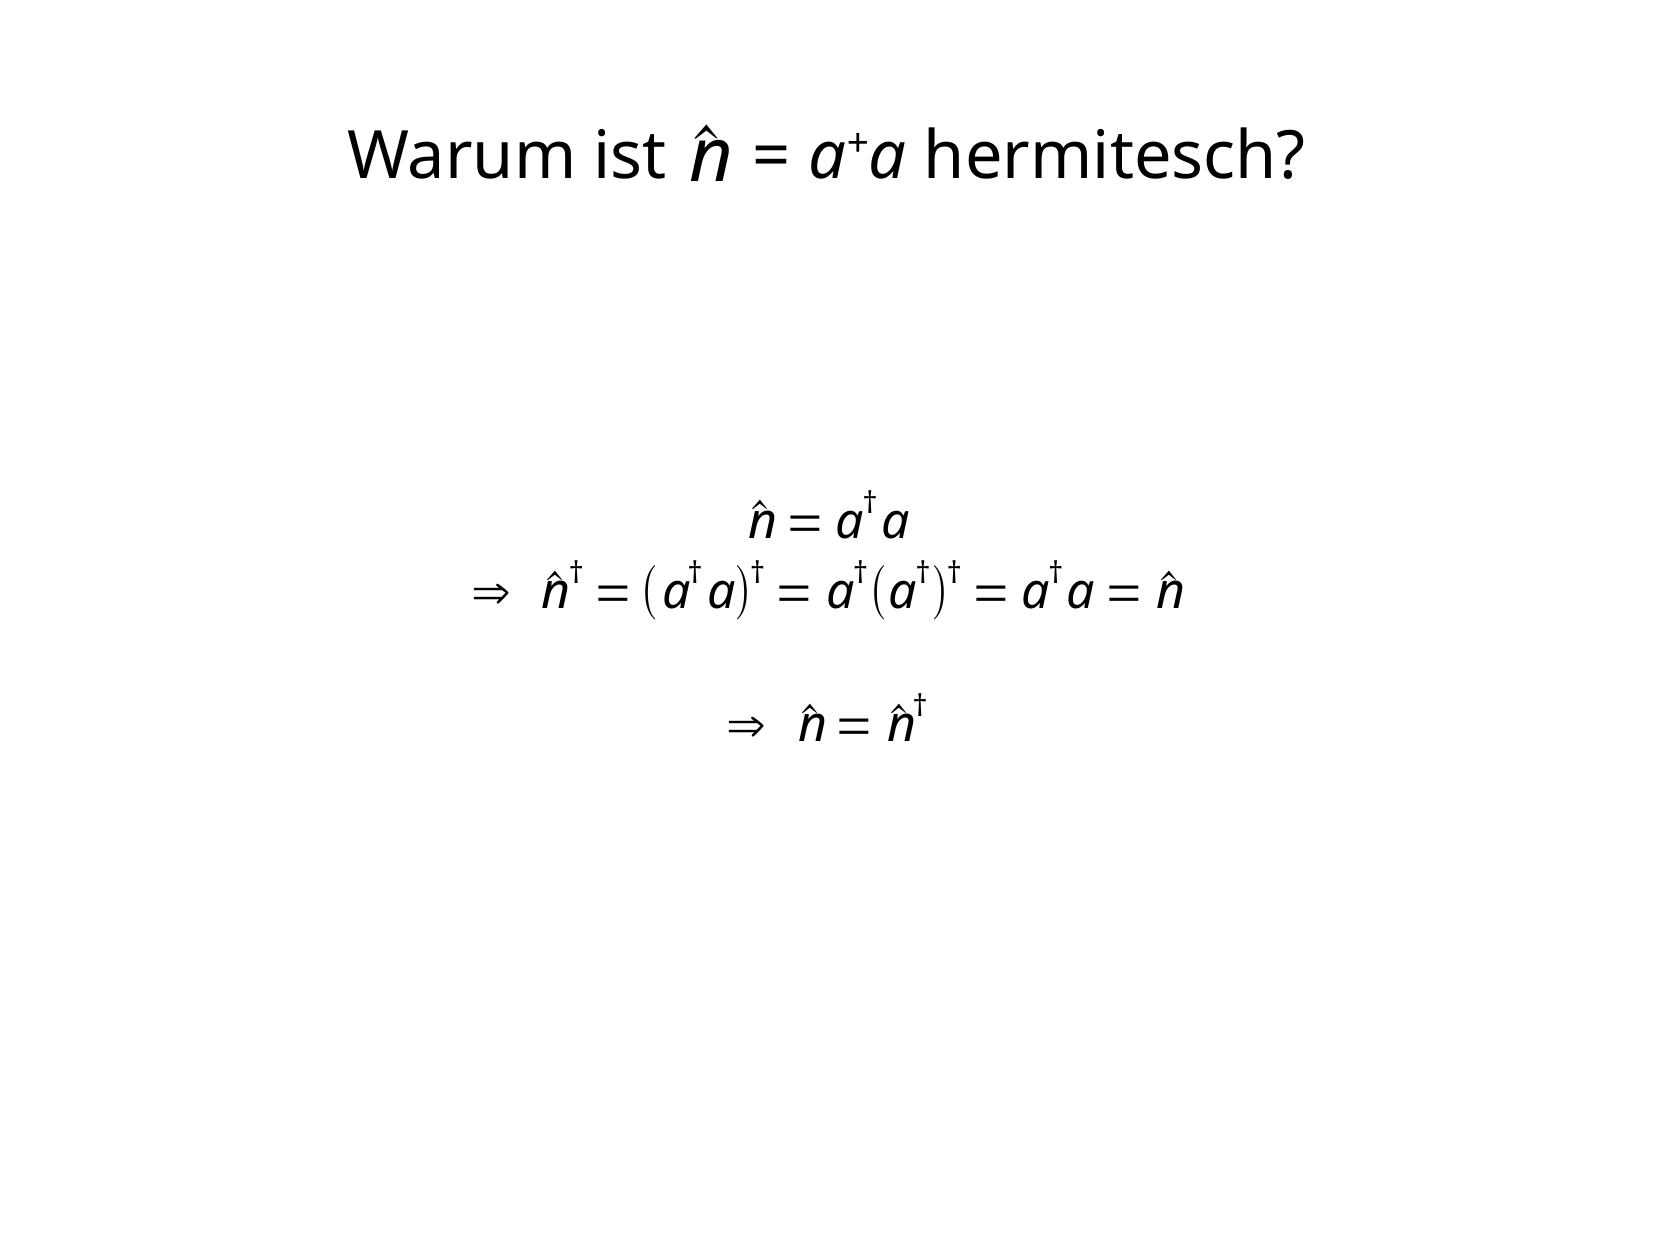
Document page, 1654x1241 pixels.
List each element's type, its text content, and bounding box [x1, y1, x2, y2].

chart [465, 485, 1189, 755]
chart [677, 111, 737, 203]
title Warum ist = a+a hermitesch? [82, 49, 1571, 257]
